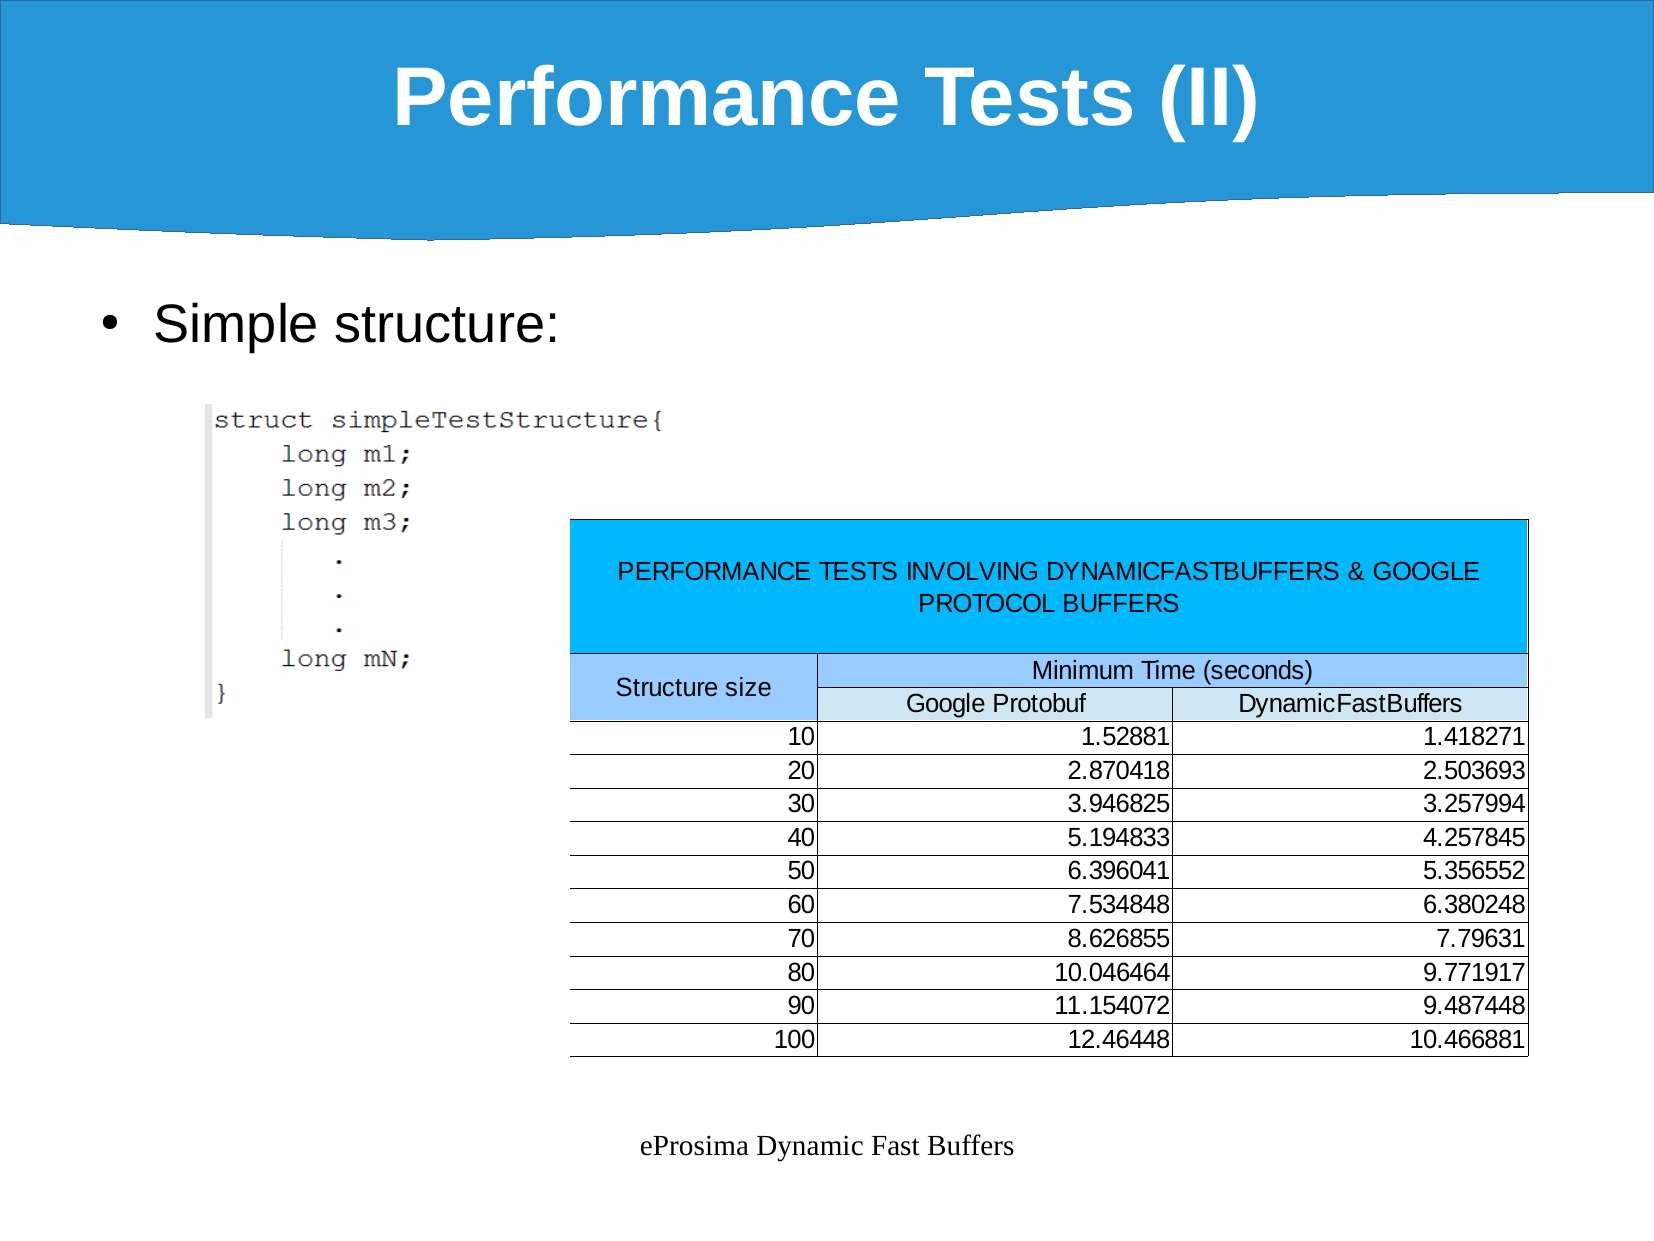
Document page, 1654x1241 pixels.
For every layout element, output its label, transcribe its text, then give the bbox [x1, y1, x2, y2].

picture [205, 404, 1531, 1060]
text_box Performance Tests (II) [0, 0, 1654, 241]
list Simple structure: [82, 293, 1571, 1063]
